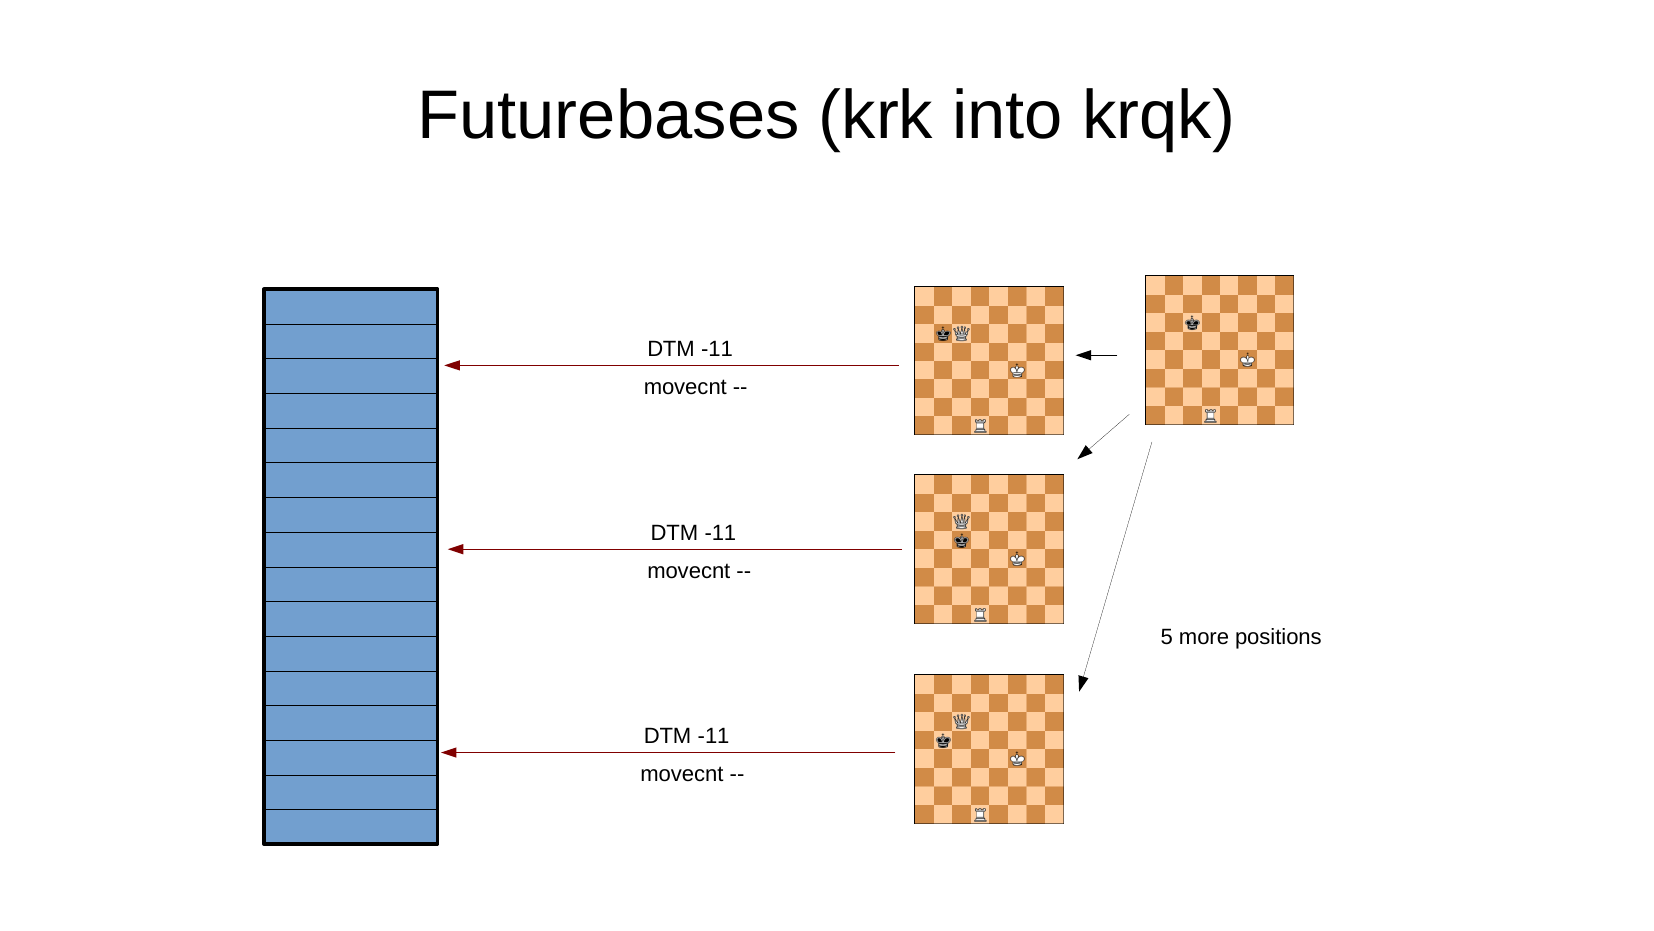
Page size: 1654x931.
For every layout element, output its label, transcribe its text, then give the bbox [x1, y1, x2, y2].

chart [153, 180, 1491, 931]
title Futurebases (krk into krqk) [82, 37, 1571, 193]
